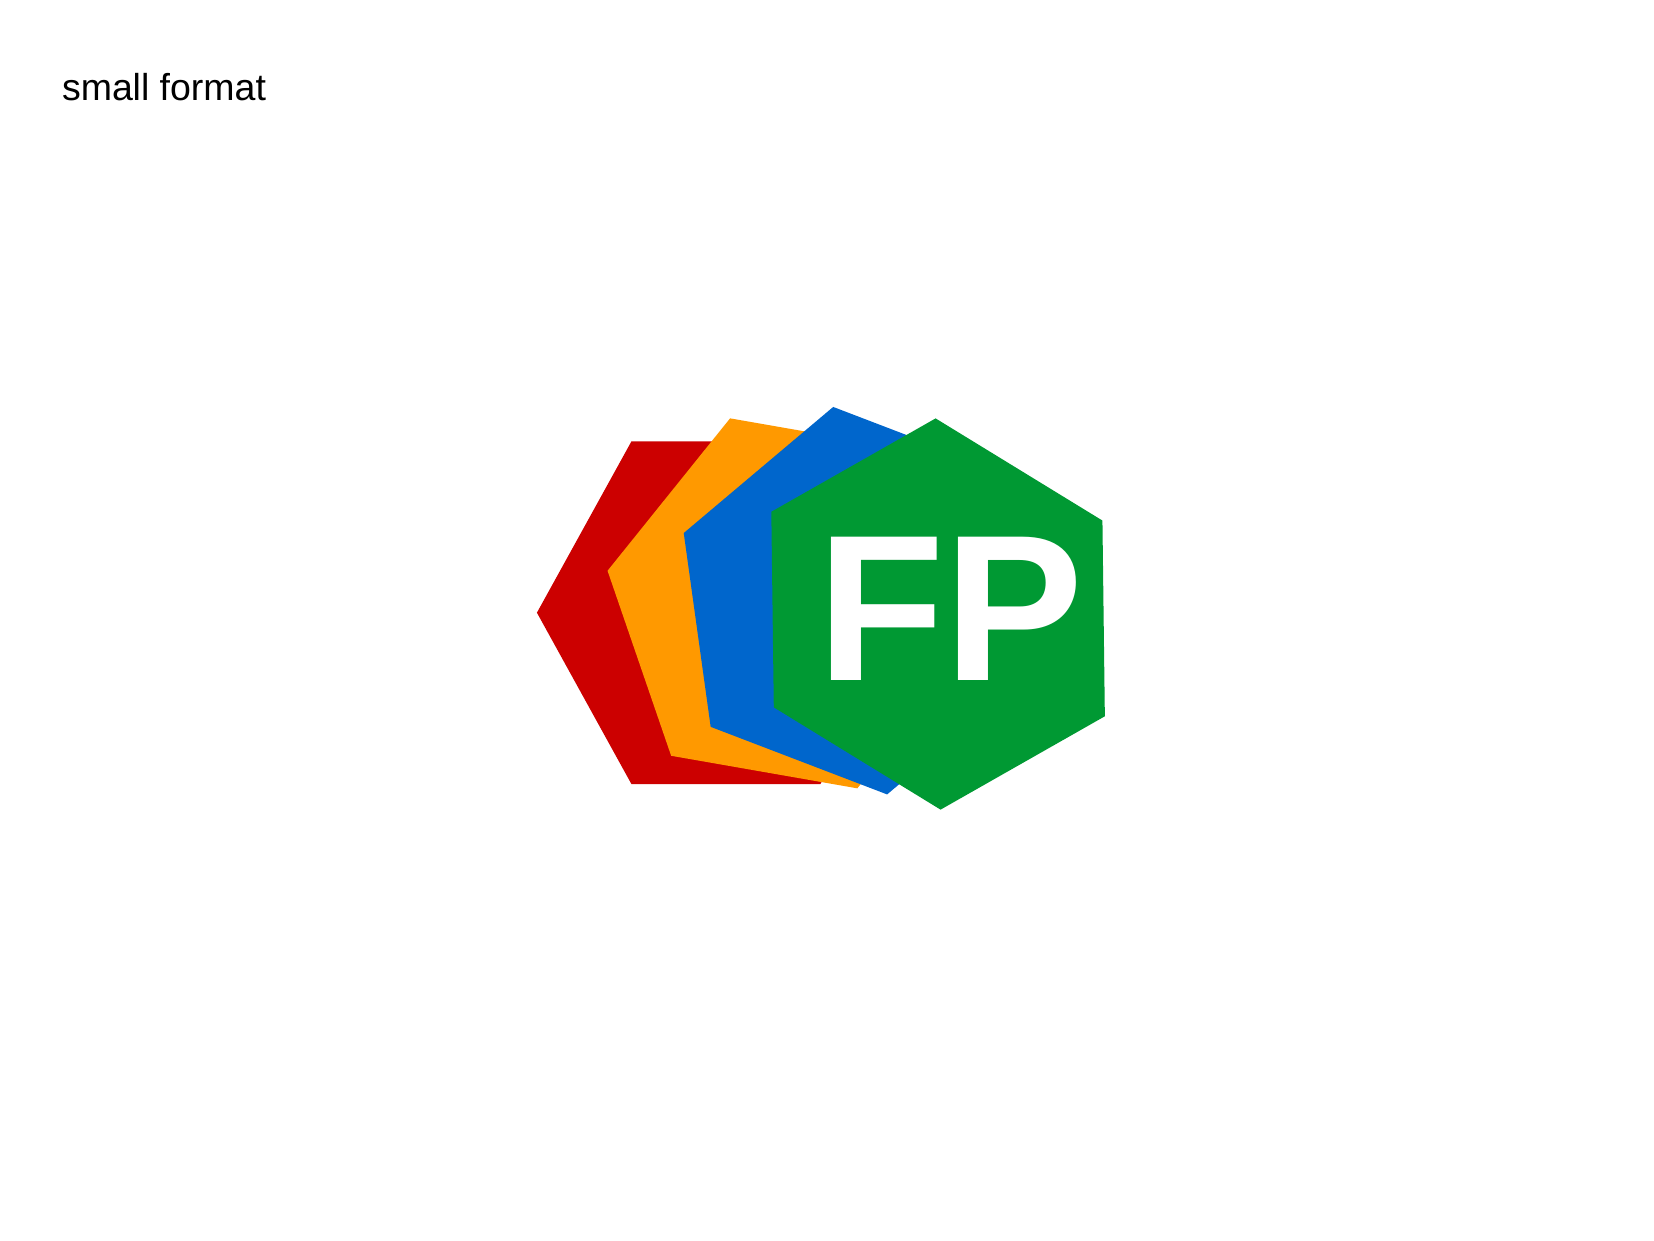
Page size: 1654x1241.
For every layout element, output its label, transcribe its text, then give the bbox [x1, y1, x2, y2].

text_box [1099, 518, 1105, 720]
text_box FP [802, 484, 1099, 733]
text_box [536, 406, 1076, 810]
text_box small format [47, 59, 508, 116]
